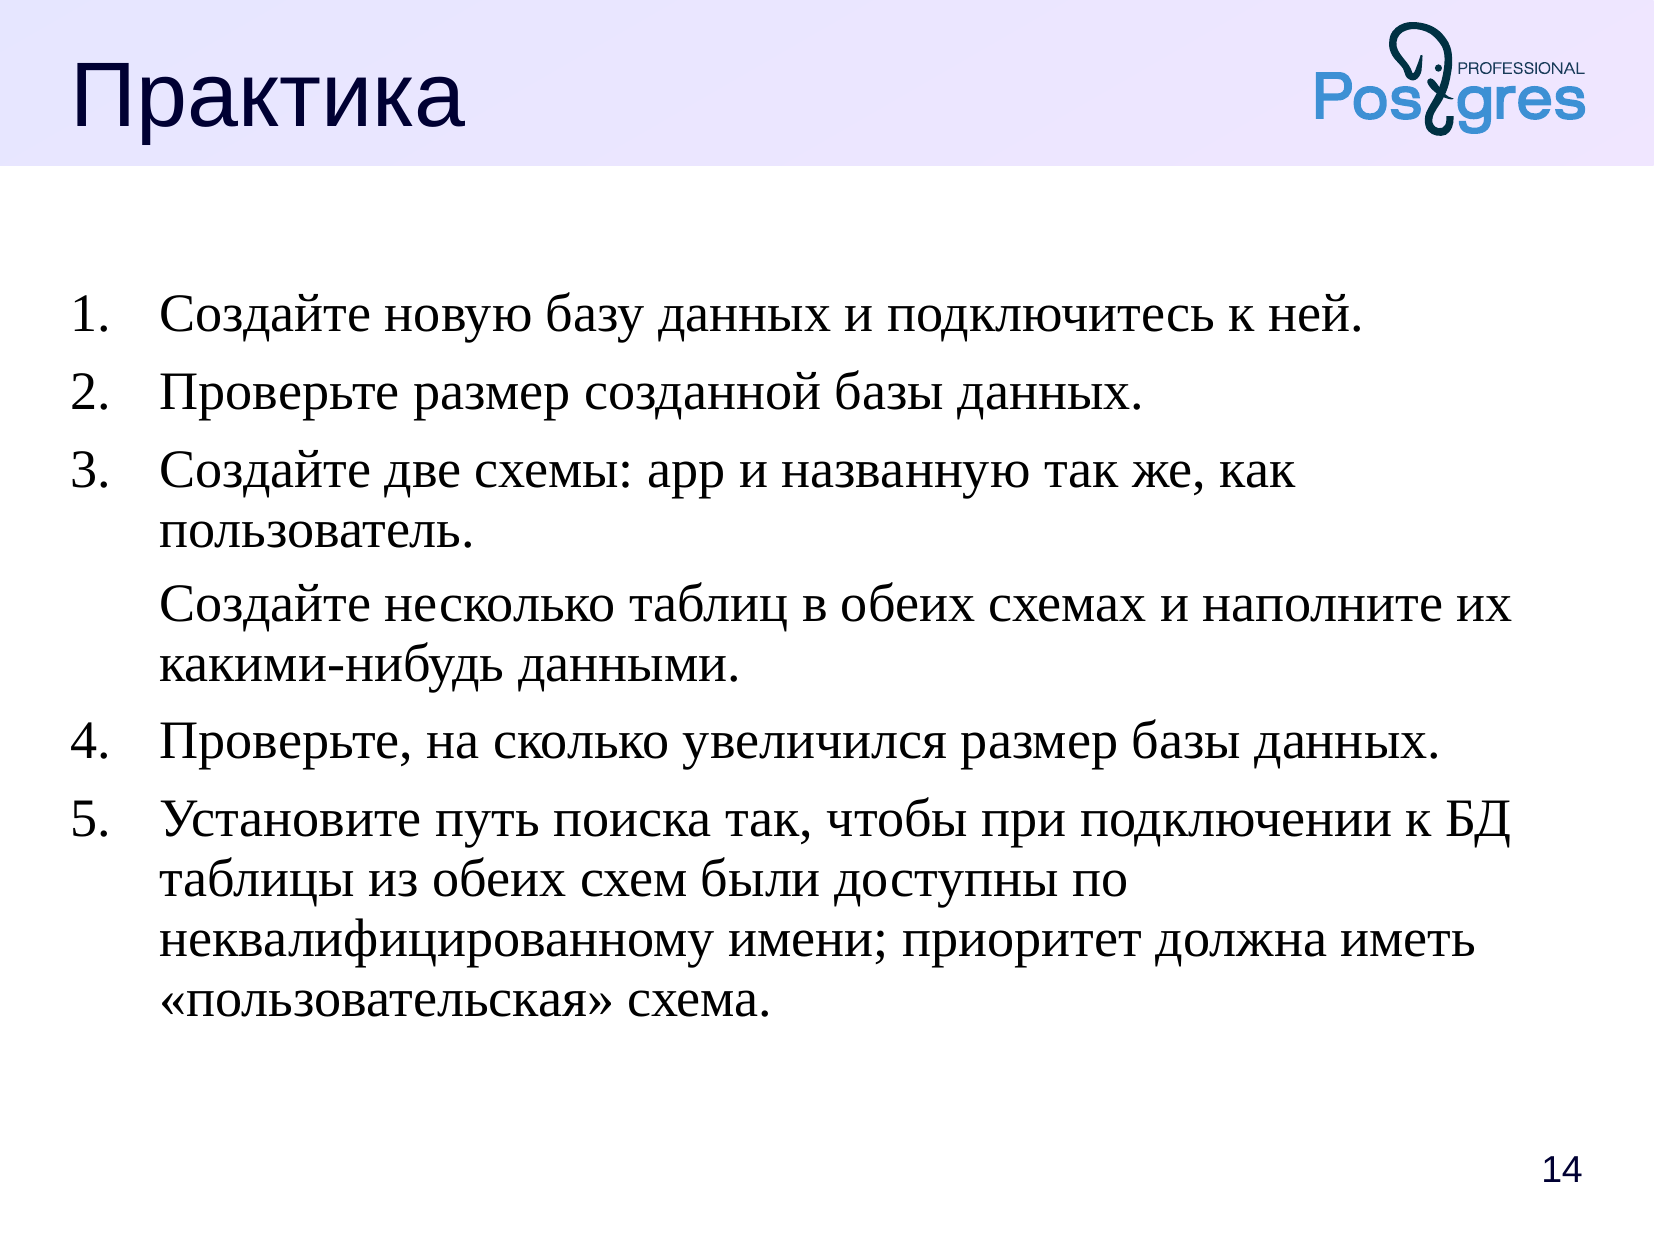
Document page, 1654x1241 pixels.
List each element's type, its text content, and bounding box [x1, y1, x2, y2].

list Создайте новую базу данных и подключитесь к ней. Проверьте размер созданной базы данных. Создайте две схемы: app и названную так же, как пользователь. Создайте несколько таблиц в обеих схемах и наполните их какими-нибудь данными. Проверьте, на сколько увеличился размер базы данных. Установите путь поиска так, чтобы при подключении к БД таблицы из обеих схем были доступны по неквалифицированному имени; приоритет должна иметь «пользовательская» схема. [70, 283, 1583, 1134]
title Практика [70, 43, 1241, 147]
